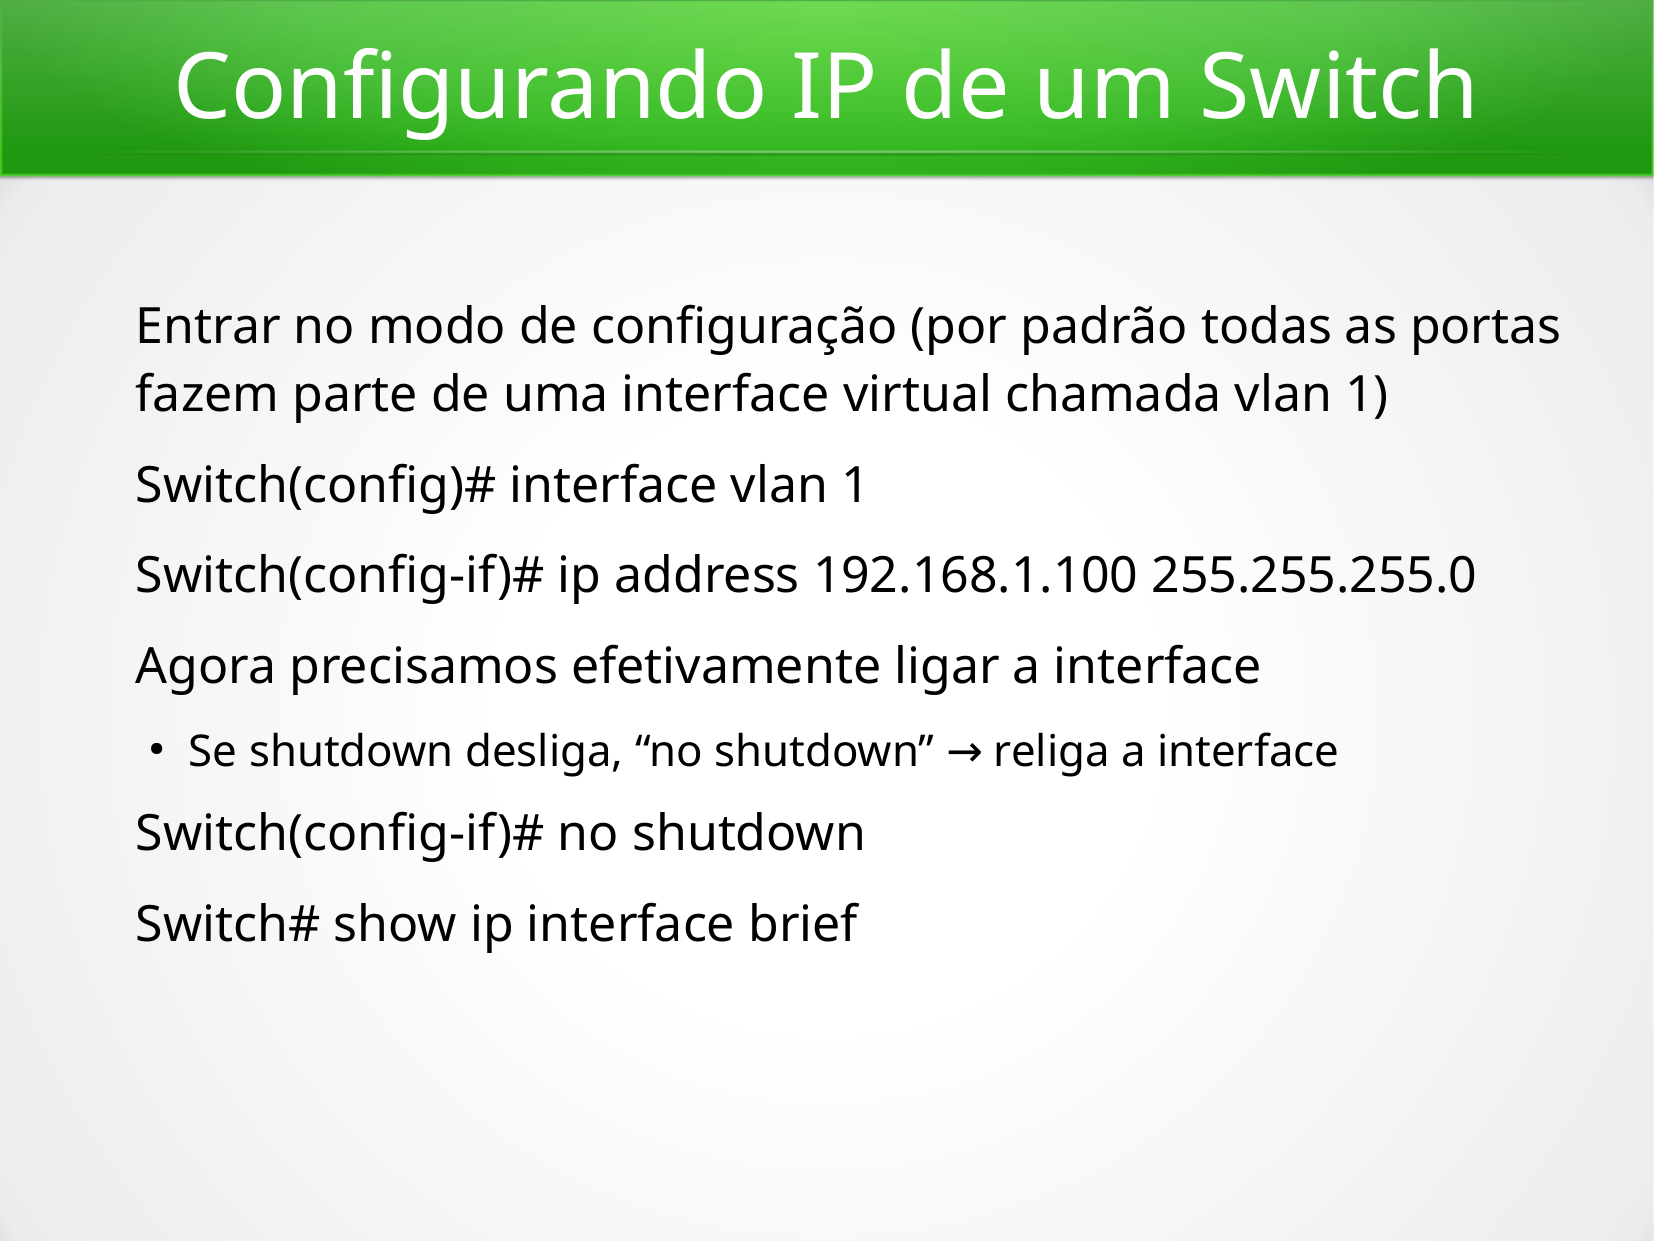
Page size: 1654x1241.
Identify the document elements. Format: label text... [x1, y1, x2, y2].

picture [0, 0, 1654, 1241]
list Entrar no modo de configuração (por padrão todas as portas fazem parte de uma interface virtual chamada vlan 1) Switch(config)# interface vlan 1 Switch(config-if)# ip address 192.168.1.100 255.255.255.0 Agora precisamos efetivamente ligar a interface Se shutdown desliga, “no shutdown” → religa a interface Switch(config-if)# no shutdown Switch# show ip interface brief [82, 290, 1571, 1010]
title Configurando IP de um Switch [82, 11, 1571, 154]
